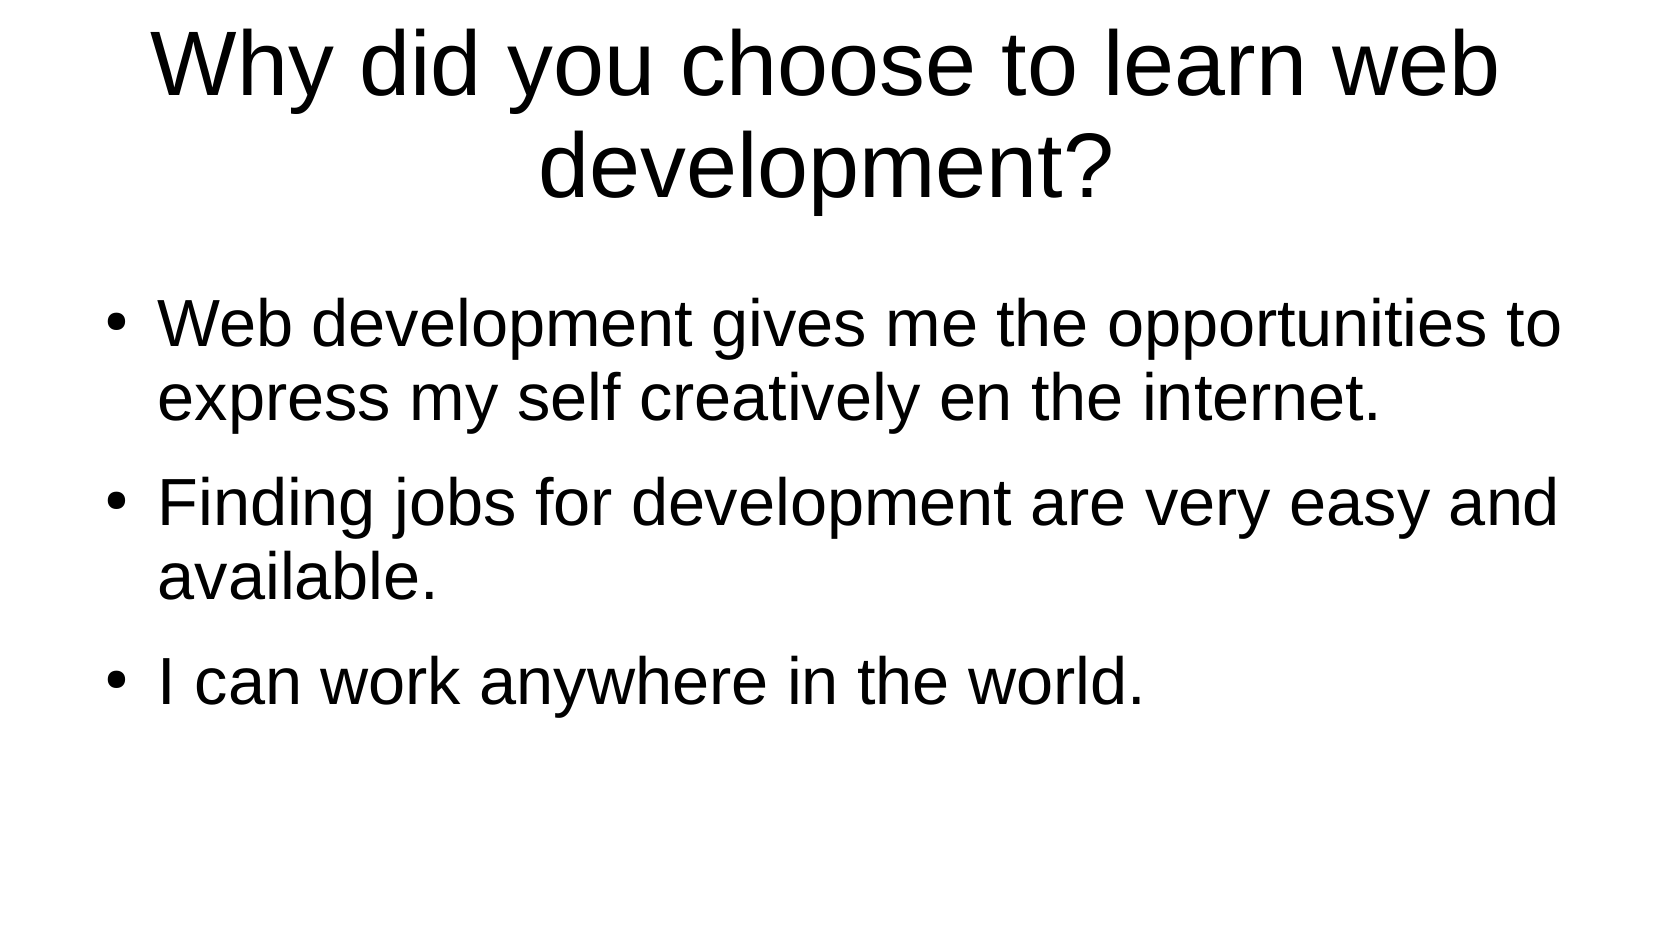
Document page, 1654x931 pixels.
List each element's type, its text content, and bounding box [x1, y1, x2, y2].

list Web development gives me the opportunities to express my self creatively en the internet. Finding jobs for development are very easy and available. I can work anywhere in the world. [86, 285, 1576, 826]
title Why did you choose to learn web development? [82, 12, 1571, 218]
